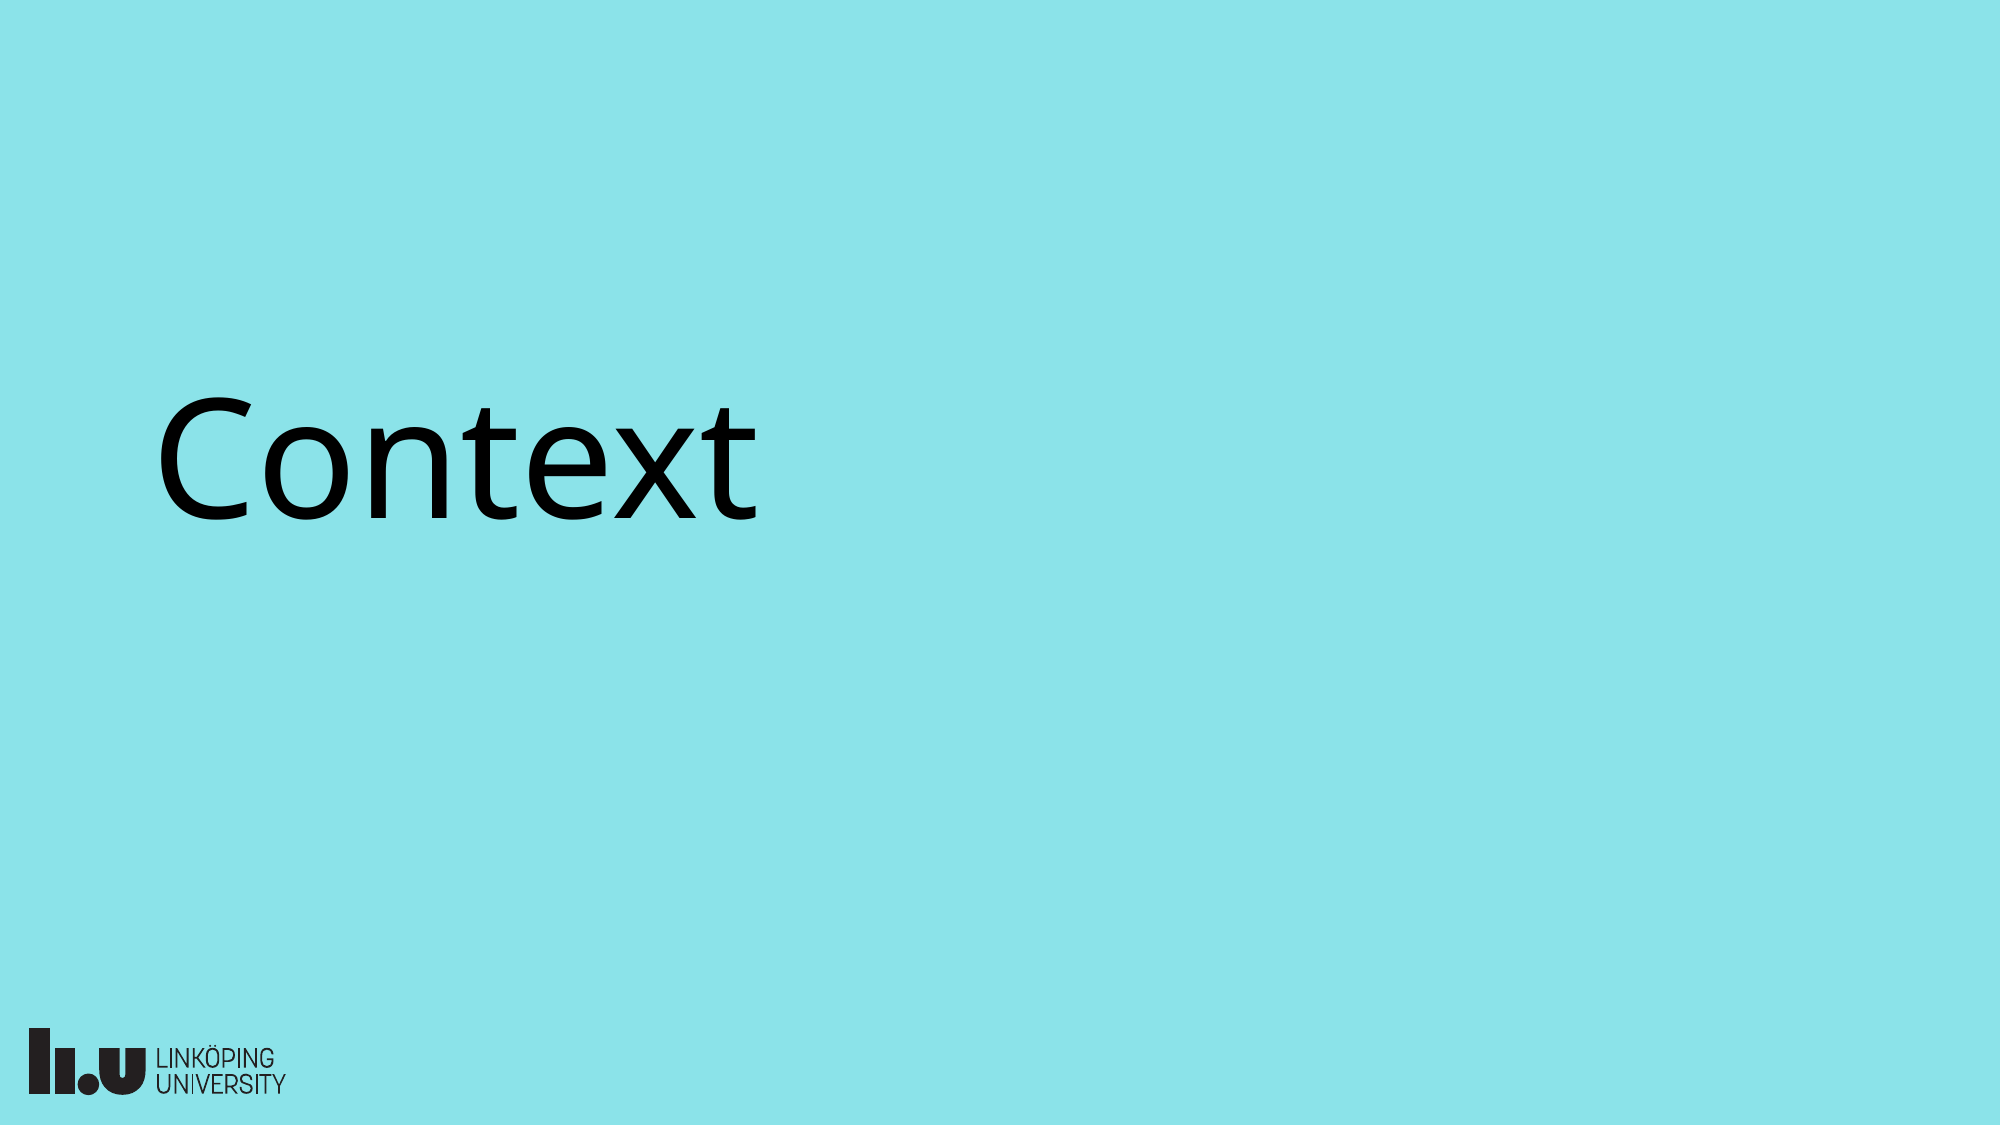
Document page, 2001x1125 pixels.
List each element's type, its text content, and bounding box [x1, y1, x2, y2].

title Context [666, 504, 2000, 621]
